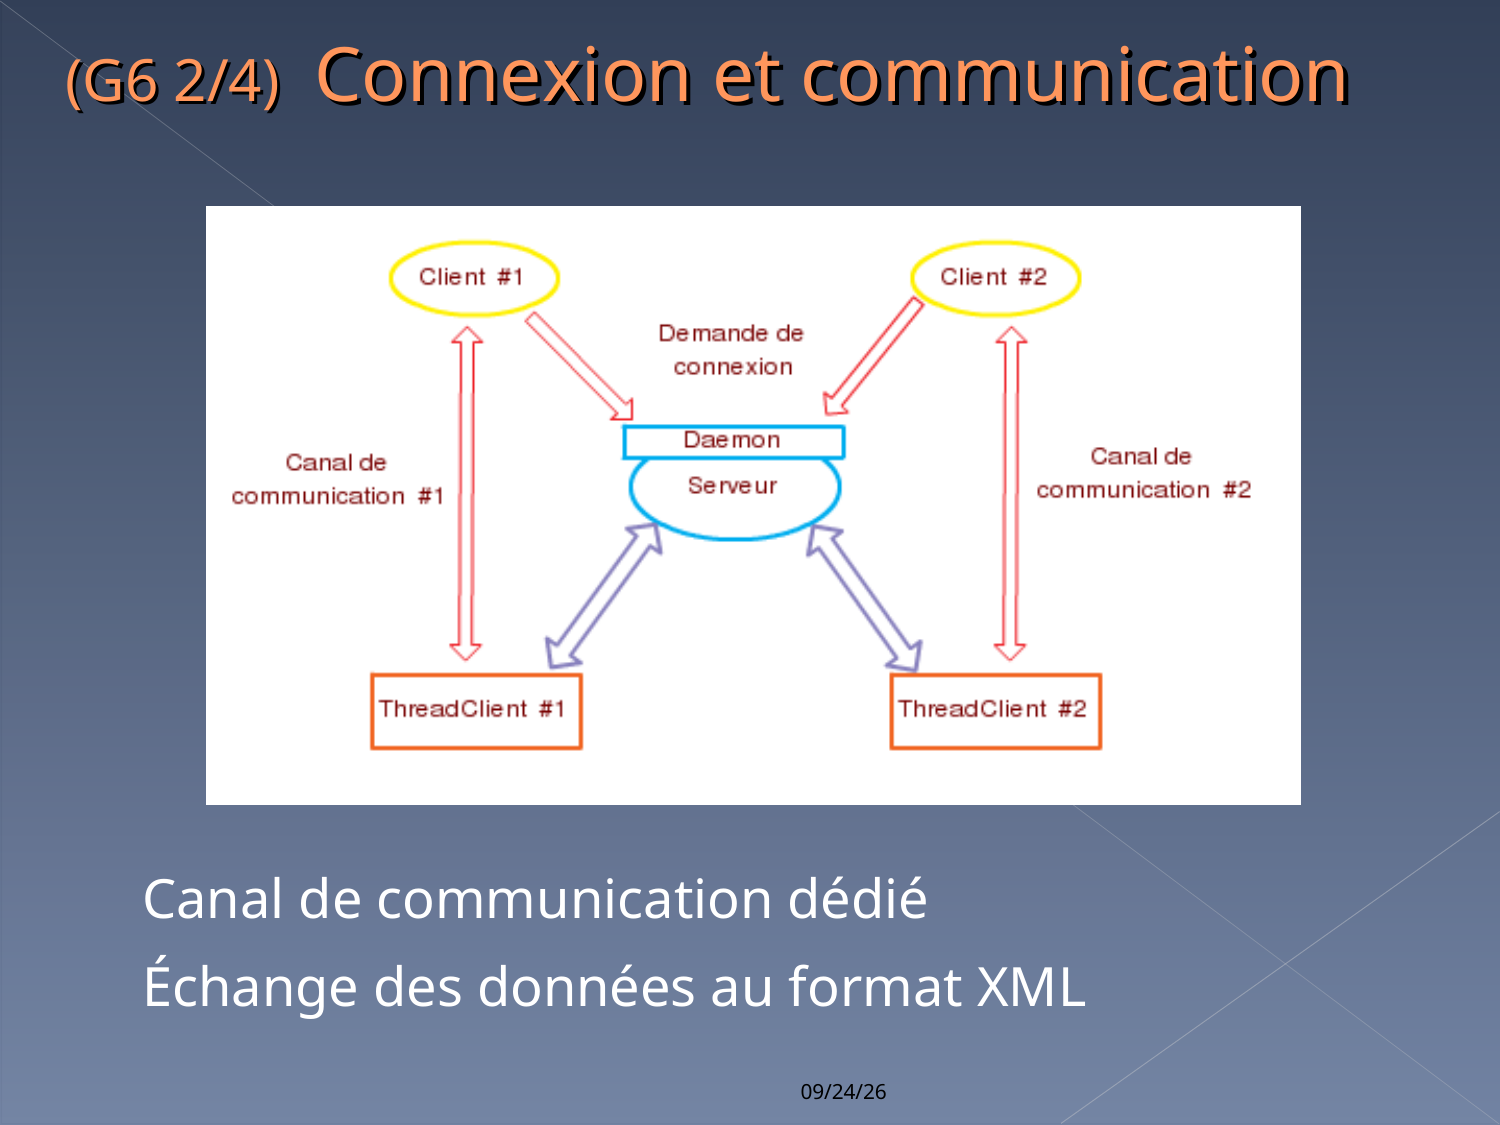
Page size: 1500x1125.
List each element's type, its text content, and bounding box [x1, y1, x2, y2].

picture [206, 206, 1301, 805]
list Canal de communication dédié Échange des données au format XML [67, 860, 1418, 1093]
title (G6 2/4) Connexion et communication [65, 34, 1499, 213]
